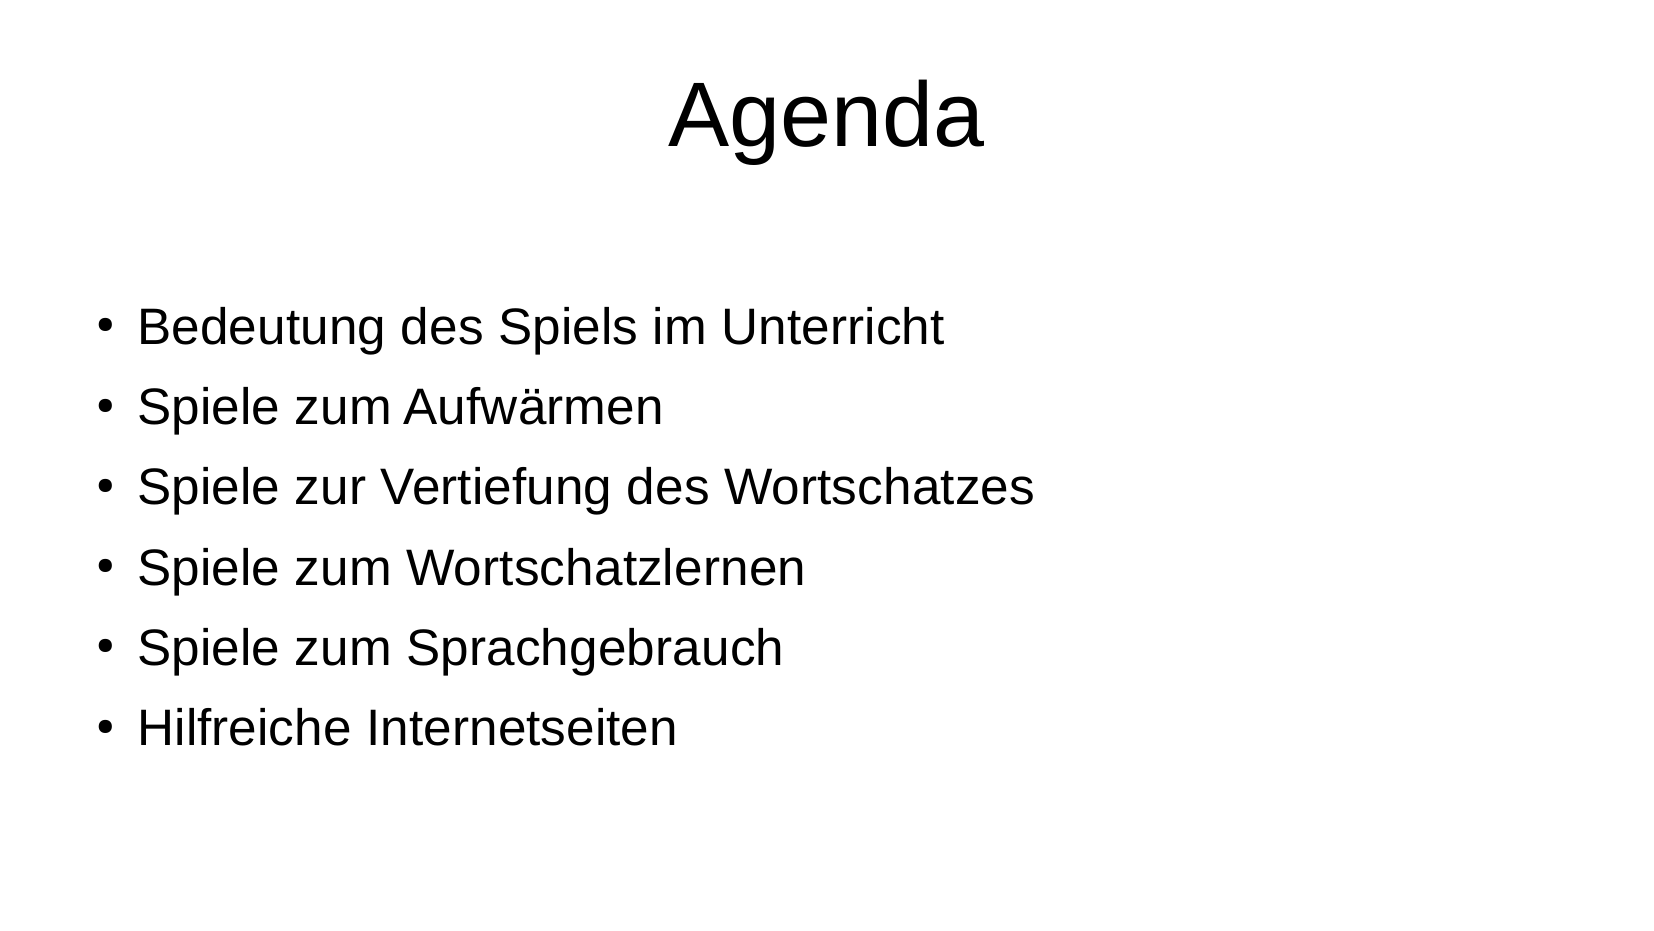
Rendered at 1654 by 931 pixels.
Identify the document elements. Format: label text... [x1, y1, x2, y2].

title Agenda [82, 37, 1571, 193]
list Bedeutung des Spiels im Unterricht Spiele zum Aufwärmen Spiele zur Vertiefung des Wortschatzes Spiele zum Wortschatzlernen Spiele zum Sprachgebrauch Hilfreiche Internetseiten [82, 217, 1571, 758]
